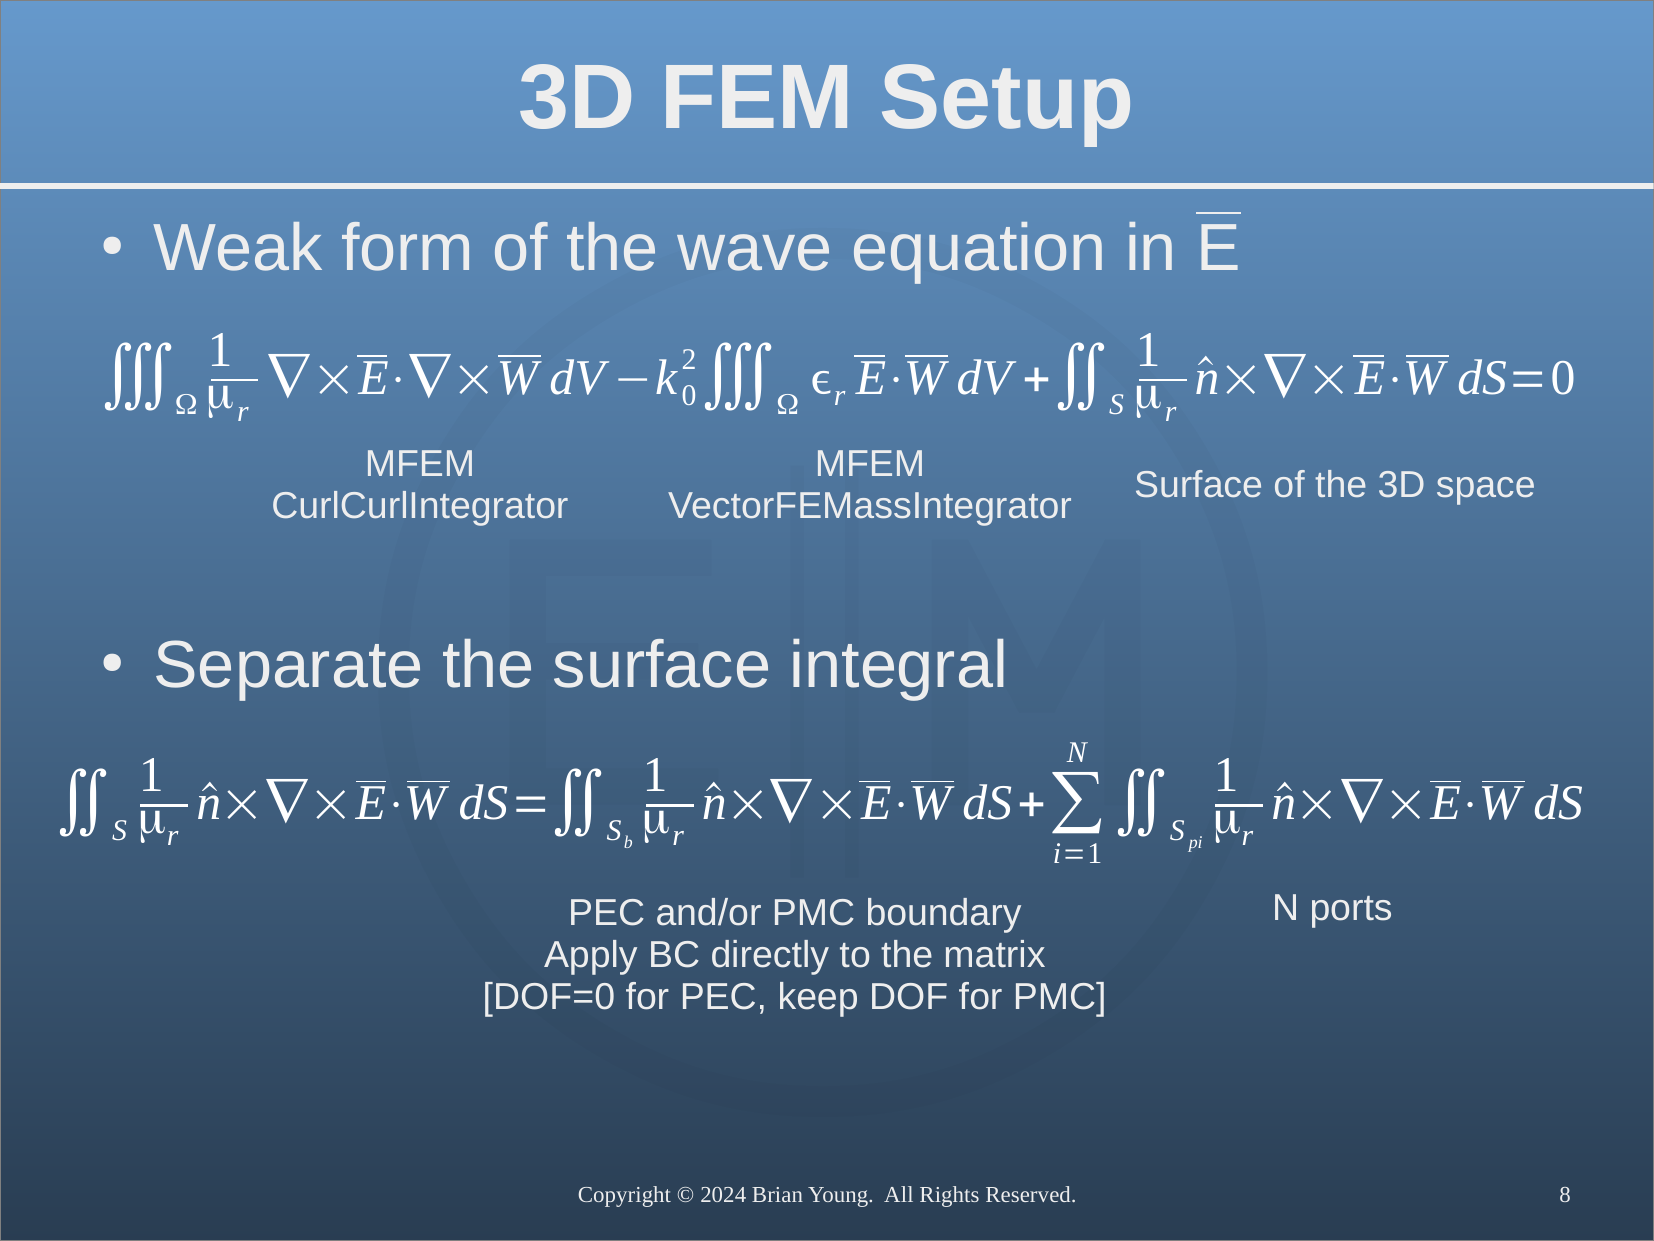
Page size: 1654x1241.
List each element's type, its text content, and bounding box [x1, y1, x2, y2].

list Weak form of the wave equation in E Separate the surface integral [82, 210, 1571, 735]
text_box Surface of the 3D space [1110, 446, 1561, 522]
text_box MFEM VectorFEMassIntegrator [645, 446, 1096, 522]
text_box MFEM CurlCurlIntegrator [195, 446, 645, 522]
list Weak form of the wave equation in E Separate the surface integral [82, 871, 1571, 1156]
chart [90, 320, 1583, 427]
text_box PEC and/or PMC boundary Apply BC directly to the matrix [DOF=0 for PEC, keep DOF for PMC] [570, 917, 1021, 993]
text_box N ports [1107, 871, 1558, 946]
title 3D FEM Setup [82, 31, 1571, 163]
chart [46, 735, 1591, 871]
